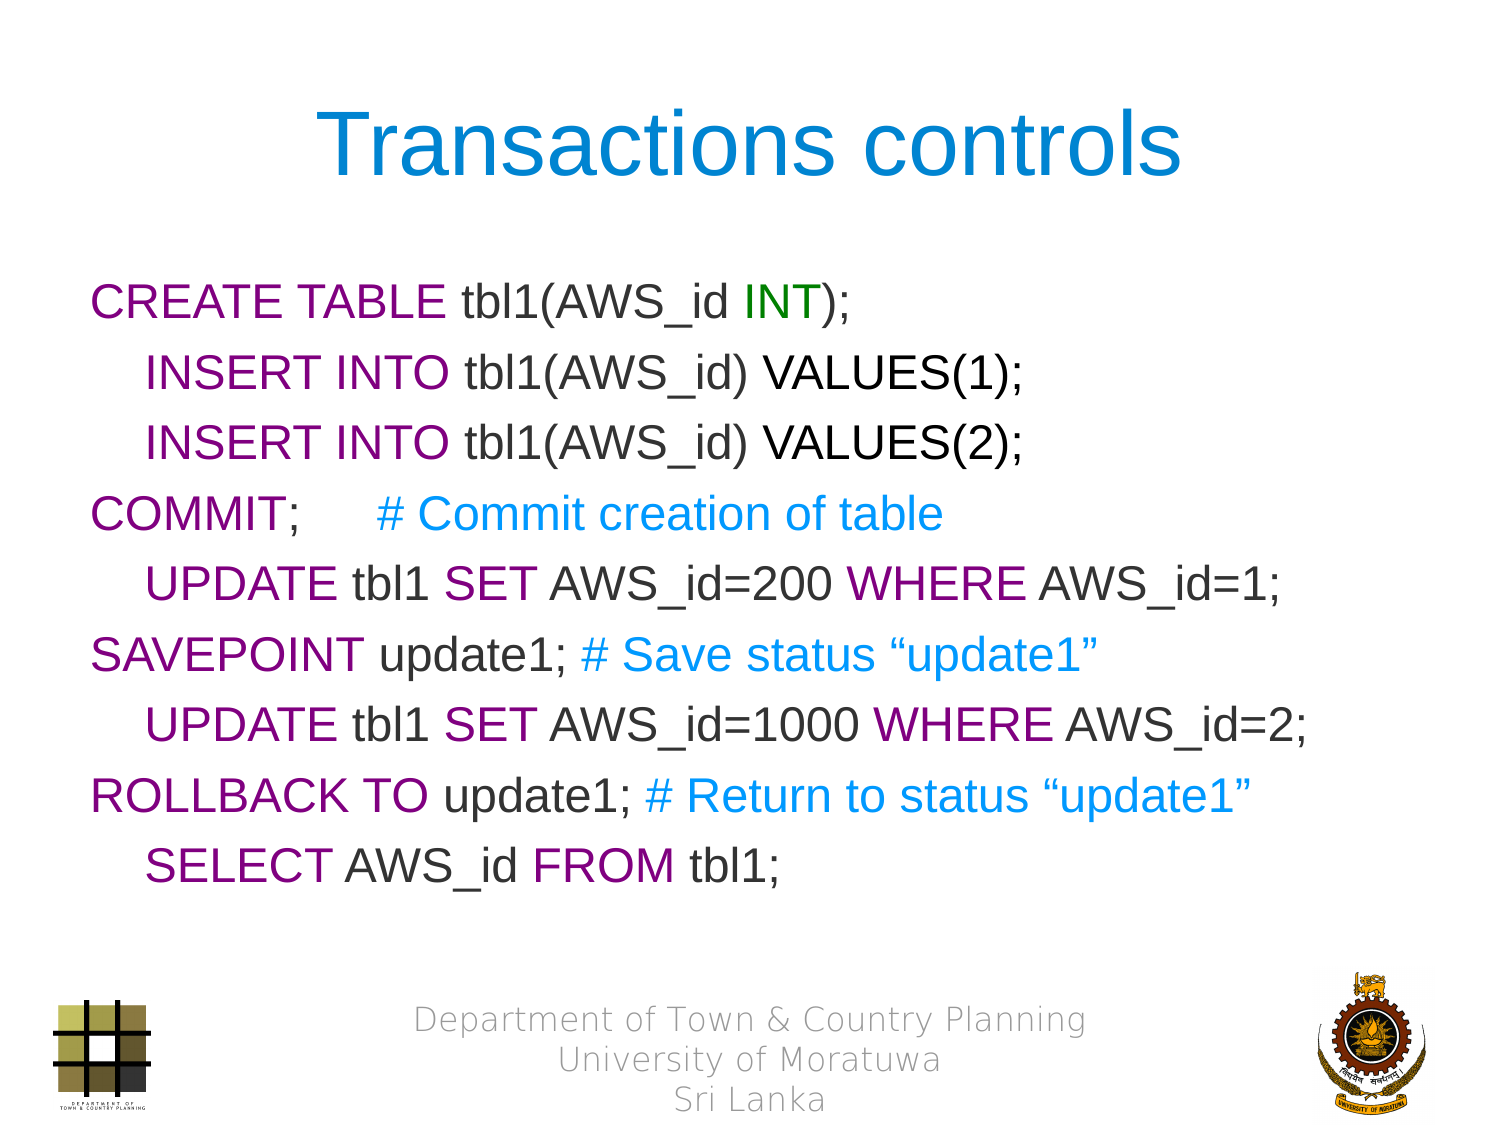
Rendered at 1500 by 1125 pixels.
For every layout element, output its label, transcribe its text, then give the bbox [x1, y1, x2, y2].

title Transactions controls [75, 45, 1426, 233]
picture [1312, 966, 1435, 1125]
picture [53, 1000, 151, 1110]
list CREATE TABLE tbl1(AWS_id INT); INSERT INTO tbl1(AWS_id) VALUES(1); INSERT INTO tbl1(AWS_id) VALUES(2); COMMIT; # Commit creation of table UPDATE tbl1 SET AWS_id=200 WHERE AWS_id=1; SAVEPOINT update1; # Save status “update1” UPDATE tbl1 SET AWS_id=1000 WHERE AWS_id=2; ROLLBACK TO update1; # Return to status “update1” SELECT AWS_id FROM tbl1; [75, 262, 1426, 916]
